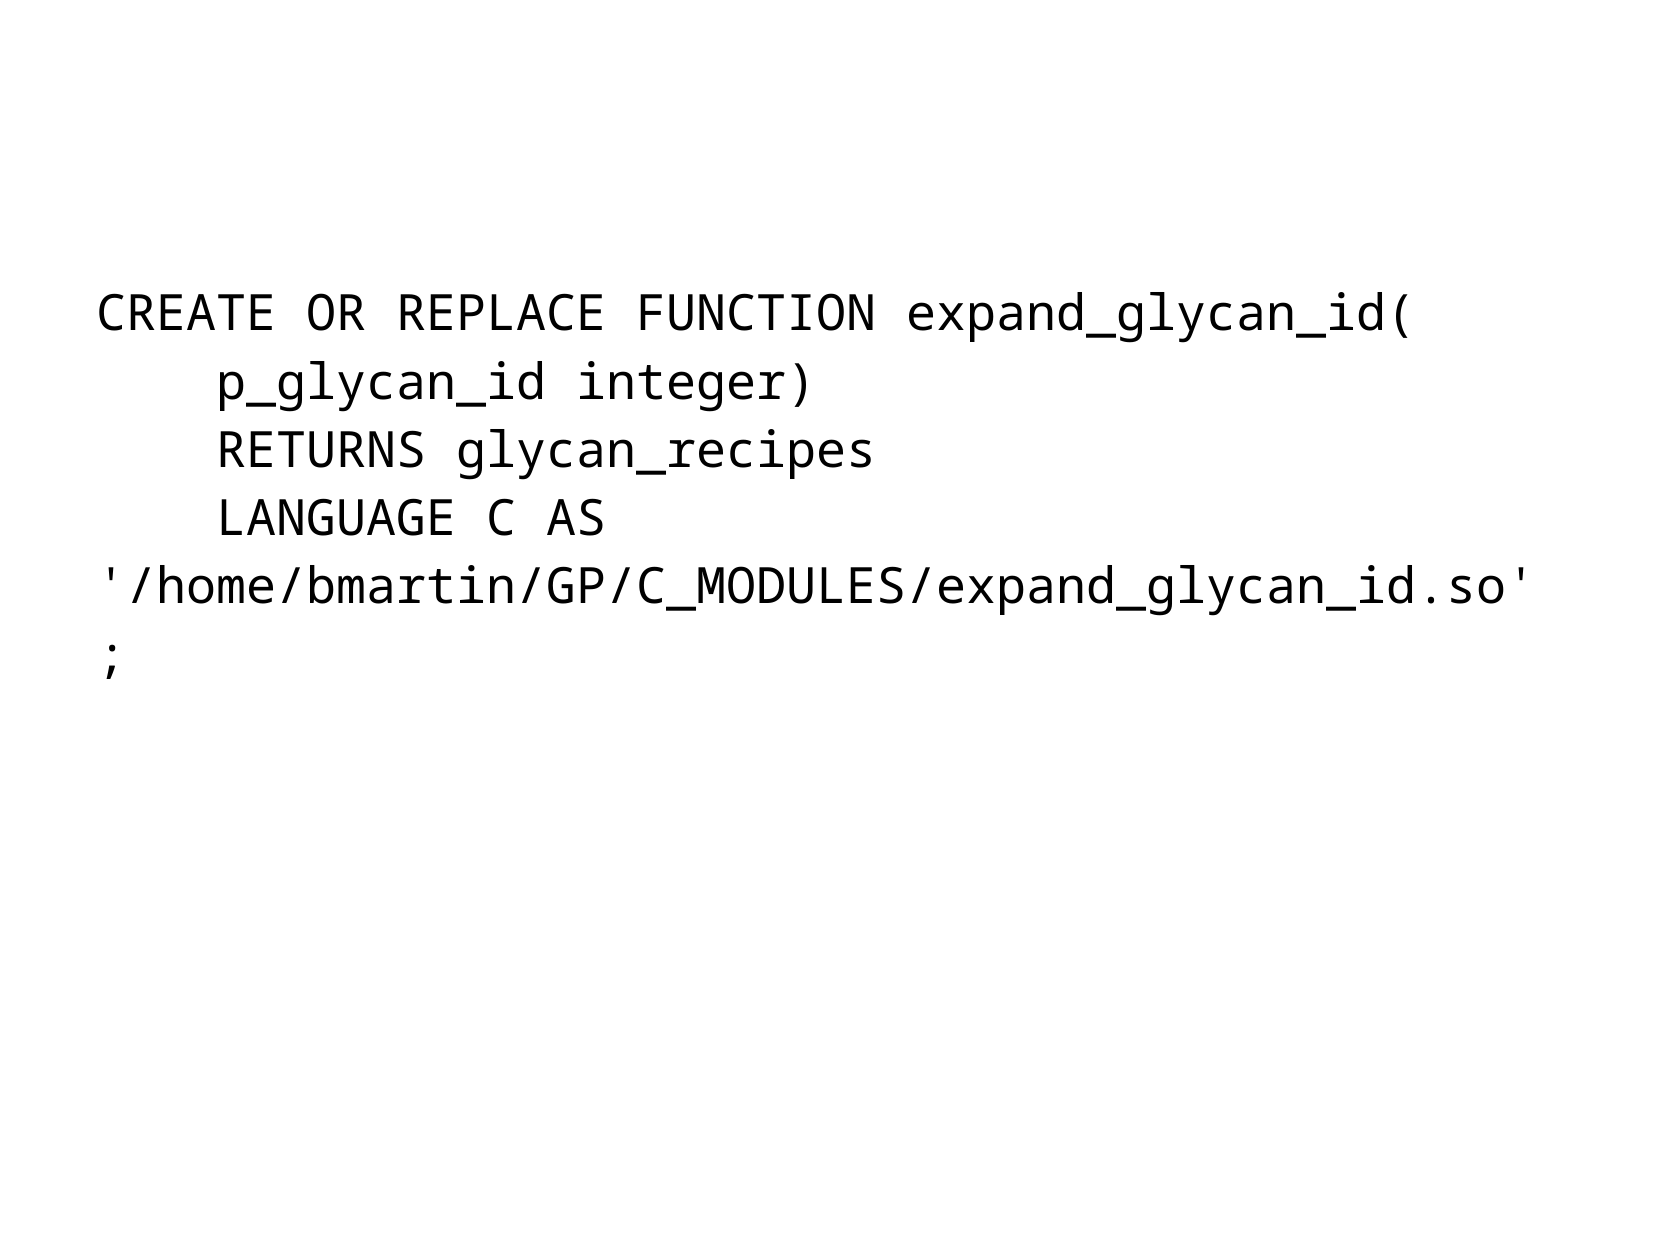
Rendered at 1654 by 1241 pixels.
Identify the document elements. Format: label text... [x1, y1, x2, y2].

text_box CREATE OR REPLACE FUNCTION expand_glycan_id( p_glycan_id integer) RETURNS glycan_recipes LANGUAGE C AS '/home/bmartin/GP/C_MODULES/expand_glycan_id.so' ; [81, 270, 1567, 717]
